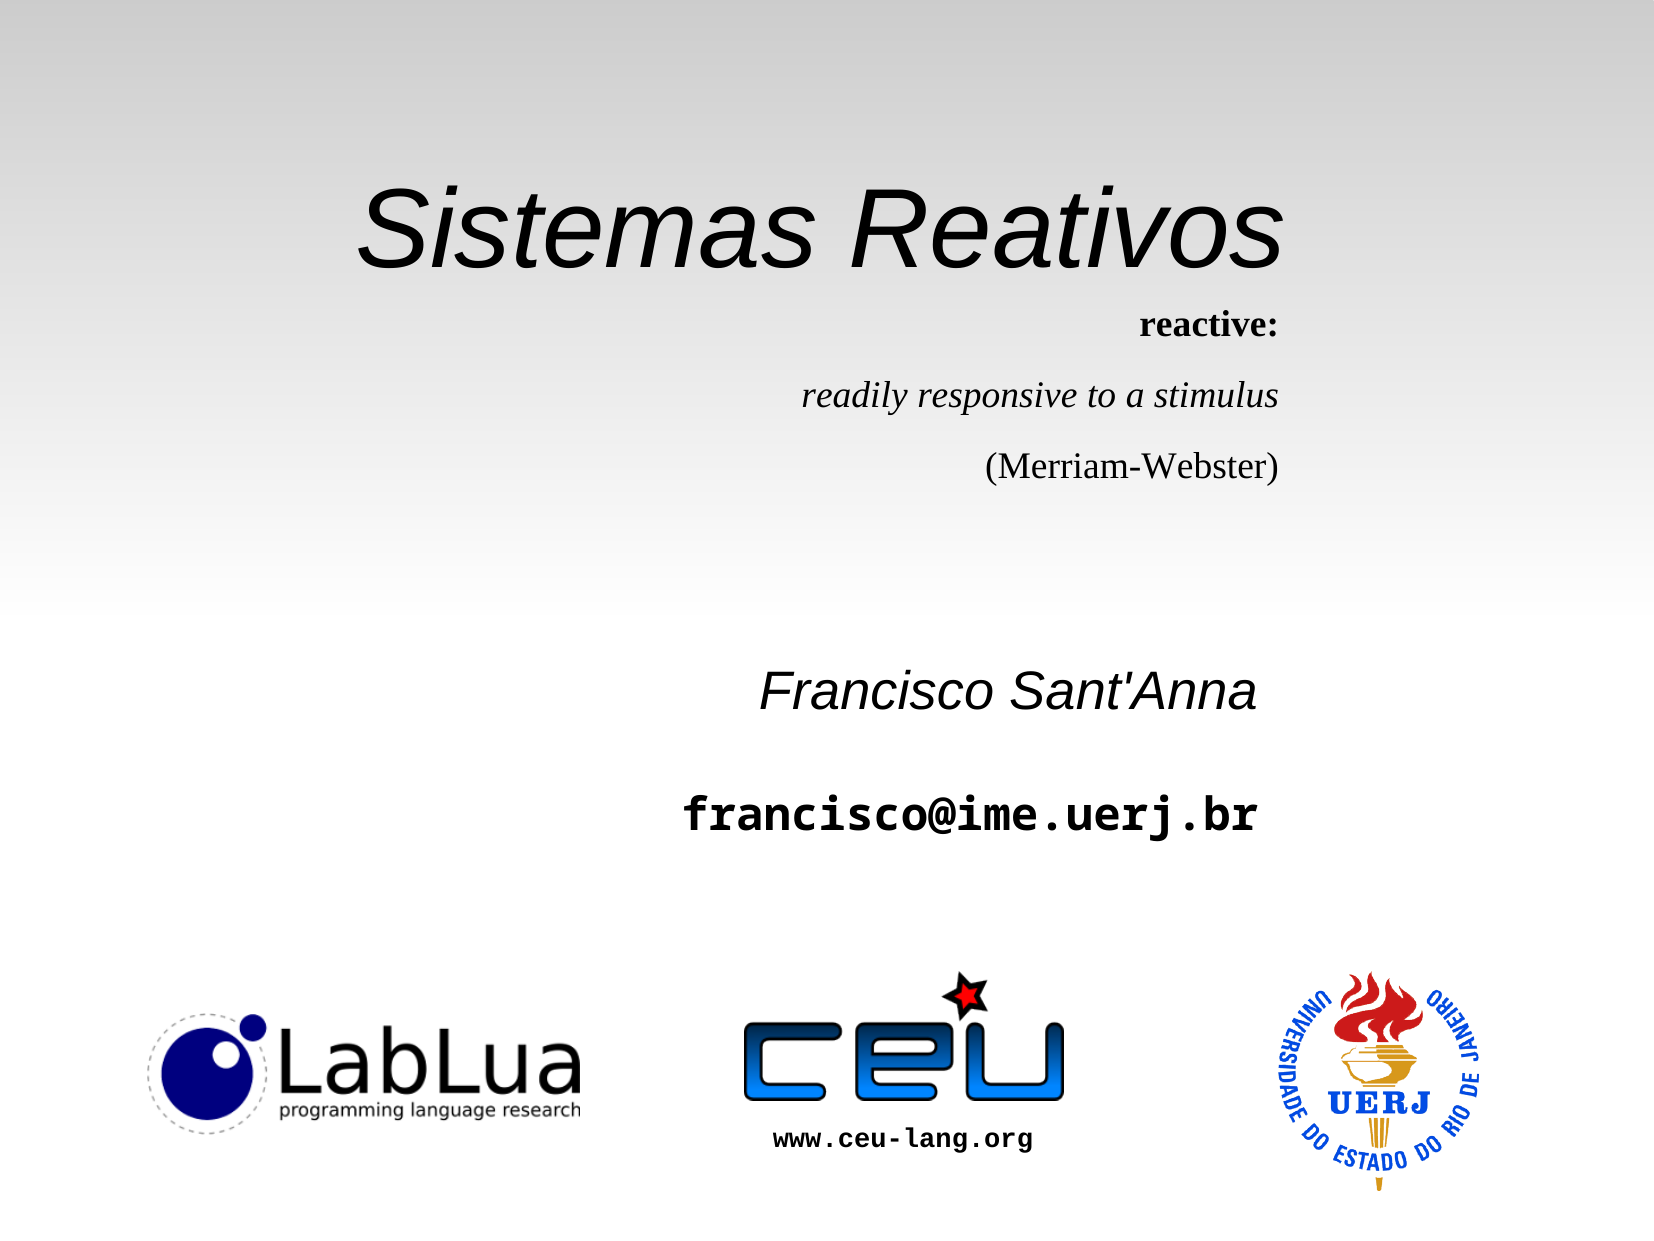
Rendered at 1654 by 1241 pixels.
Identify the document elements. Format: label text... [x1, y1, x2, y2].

text_box Francisco Sant'Anna francisco@ime.uerj.br [666, 652, 1282, 842]
text_box www.ceu-lang.org [750, 1117, 1056, 1193]
picture [147, 1013, 580, 1135]
subtitle Sistemas Reativos [76, 118, 1565, 340]
list reactive: readily responsive to a stimulus (Merriam-Webster) [337, 302, 1280, 548]
picture [744, 971, 1064, 1101]
picture [1278, 971, 1479, 1192]
